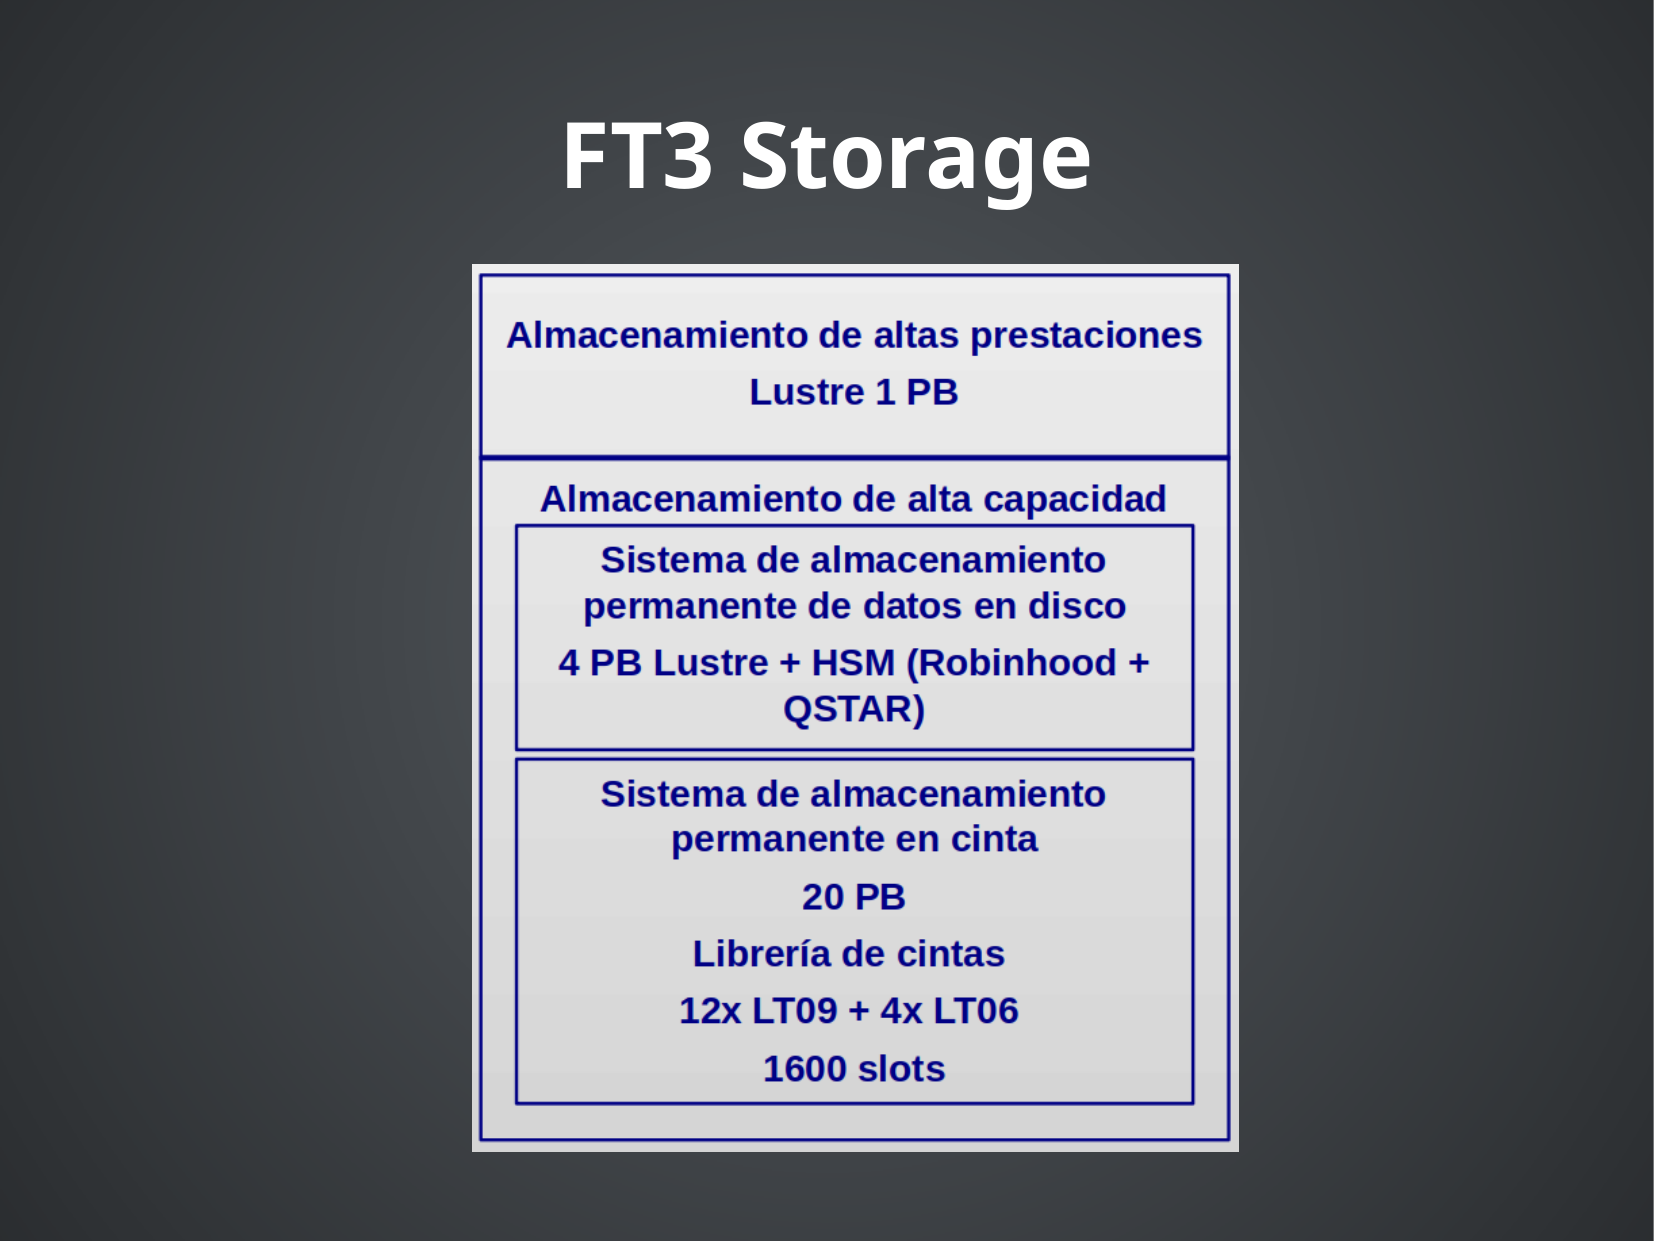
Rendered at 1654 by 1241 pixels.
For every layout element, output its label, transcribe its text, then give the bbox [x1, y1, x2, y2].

picture [0, 0, 1654, 1241]
title FT3 Storage [82, 49, 1571, 257]
